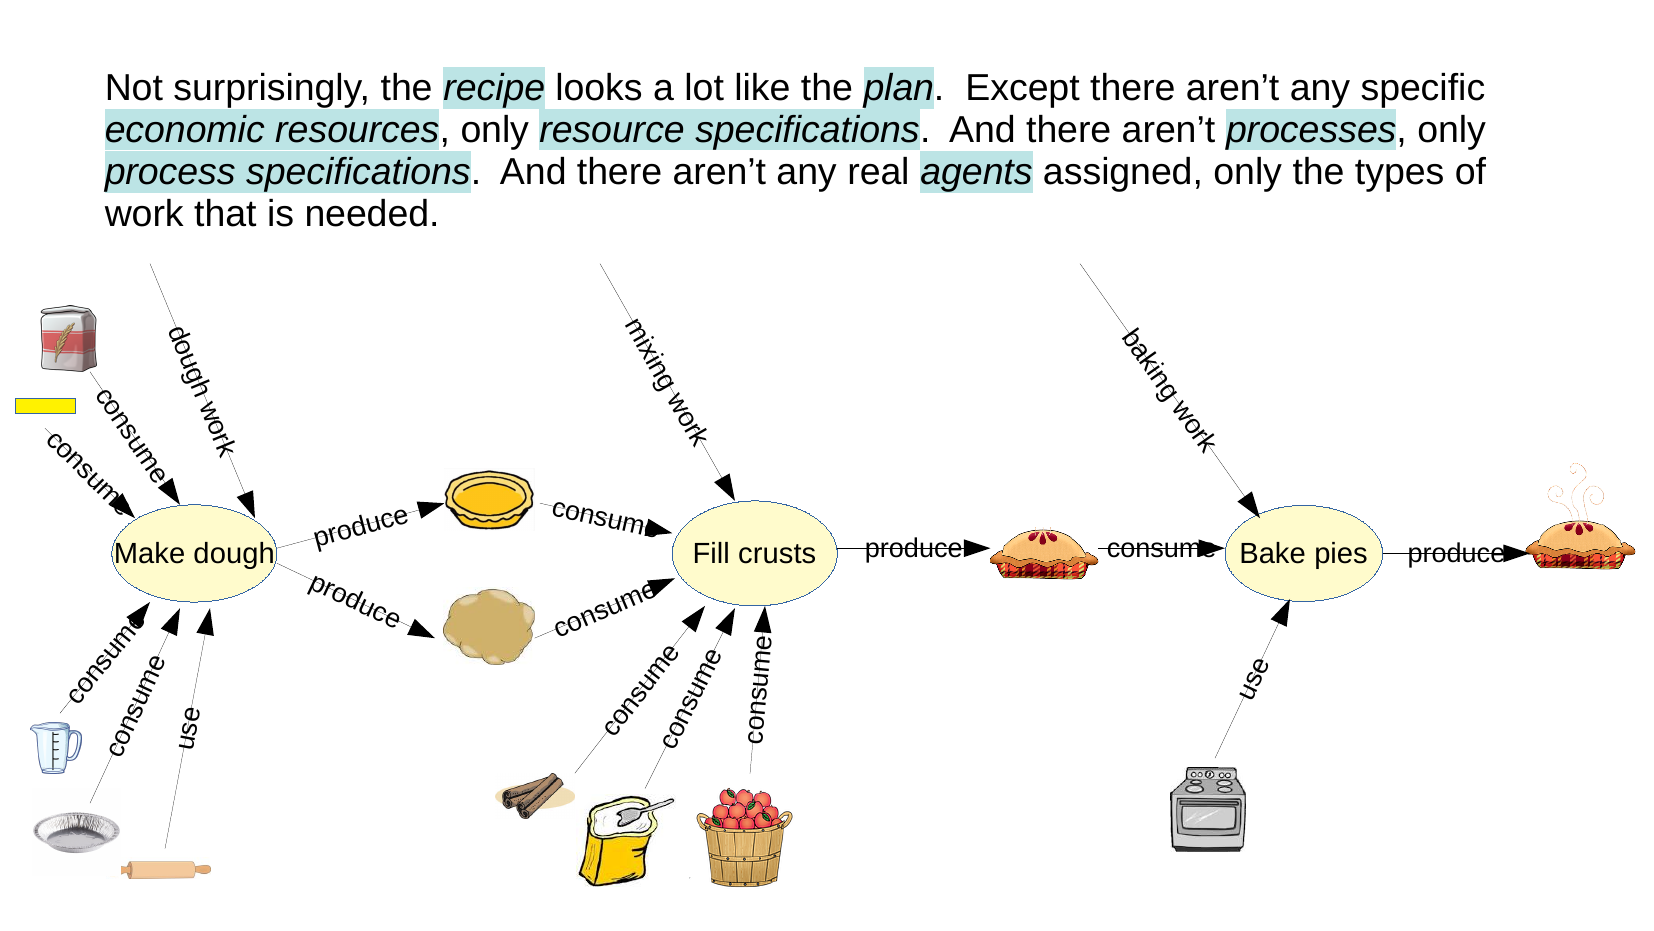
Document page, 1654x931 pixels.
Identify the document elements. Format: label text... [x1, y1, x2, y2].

text_box Bake pies [1225, 505, 1383, 602]
picture [495, 773, 575, 819]
picture [1170, 767, 1246, 853]
text_box Make dough [111, 504, 277, 603]
picture [444, 468, 535, 531]
picture [443, 587, 535, 665]
text_box [15, 398, 76, 414]
picture [35, 305, 102, 372]
picture [990, 527, 1099, 580]
picture [1525, 463, 1636, 570]
text_box Not surprisingly, the recipe looks a lot like the plan. Except there aren’t any specific economic resources, only resource specifications. And there aren’t processes, only process specifications. And there aren’t any real agents assigned, only the types of work that is needed. [90, 59, 1576, 284]
text_box Fill crusts [672, 500, 838, 606]
picture [30, 722, 82, 774]
picture [32, 788, 211, 880]
picture [576, 781, 796, 894]
